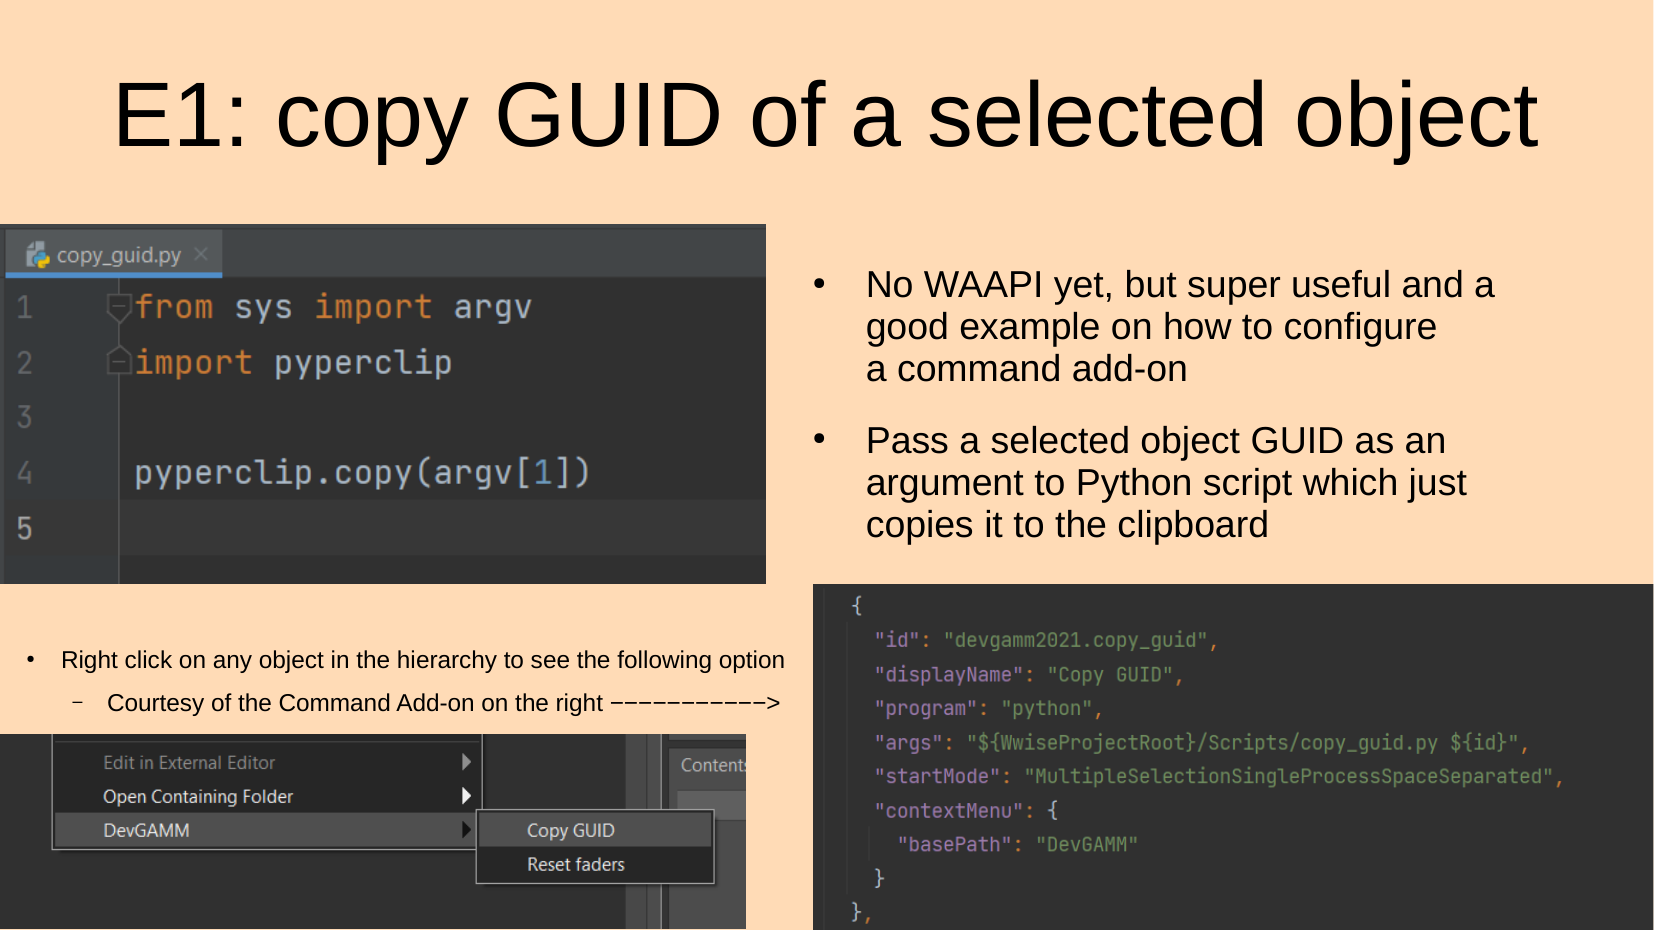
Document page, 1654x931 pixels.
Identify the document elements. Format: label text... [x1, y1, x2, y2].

title E1: copy GUID of a selected object [82, 37, 1571, 193]
list Right click on any object in the hierarchy to see the following option Courtesy of the Command Add-on on the right −−−−−−−−−−−> [15, 600, 796, 751]
picture [0, 734, 746, 929]
picture [813, 584, 1654, 931]
picture [0, 224, 766, 584]
list No WAAPI yet, but super useful and a good example on how to configure a command add-on Pass a selected object GUID as an argument to Python script which just copies it to the clipboard [795, 192, 1571, 586]
